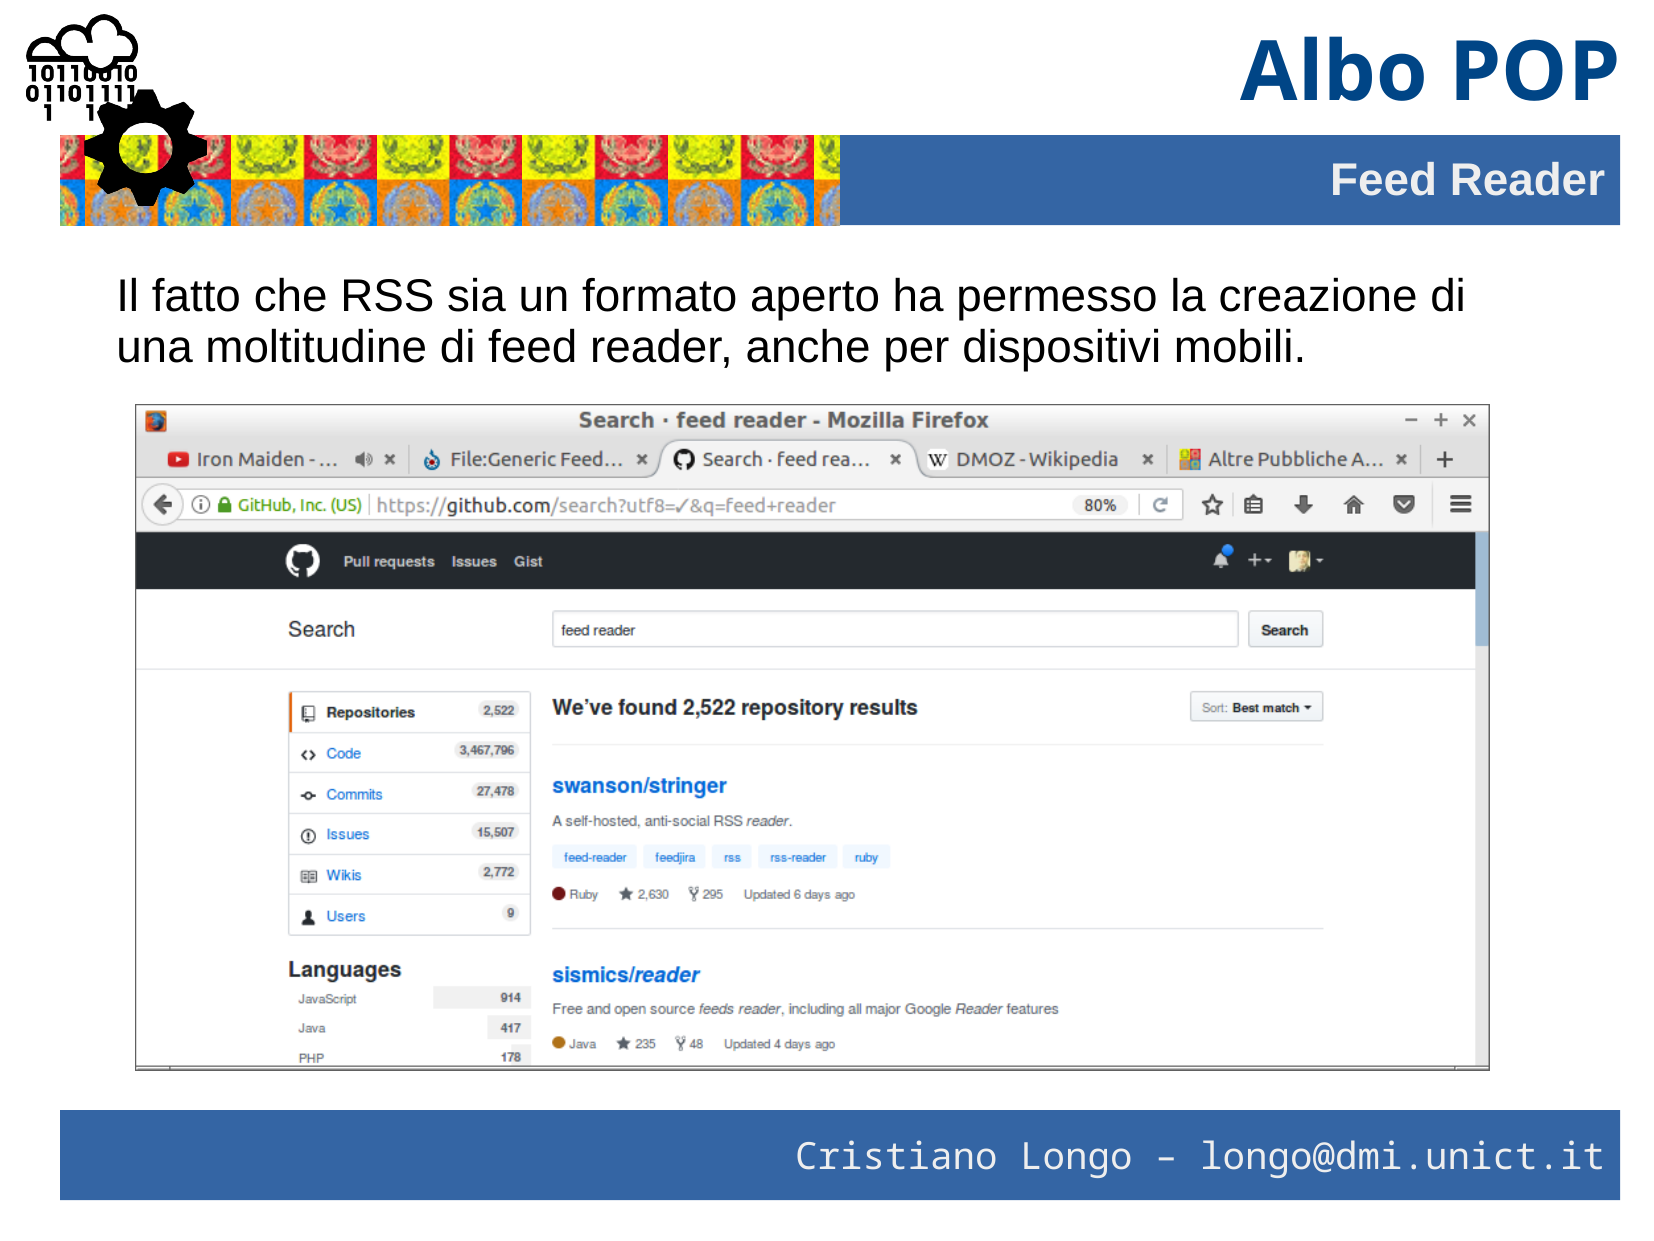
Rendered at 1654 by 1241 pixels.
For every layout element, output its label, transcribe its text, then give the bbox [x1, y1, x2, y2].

text_box Albo POP [982, 4, 1636, 124]
text_box [60, 135, 840, 226]
text_box Cristiano Longo – longo@dmi.unict.it [60, 1110, 1621, 1201]
text_box Il fatto che RSS sia un formato aperto ha permesso la creazione di una moltitudine di feed reader, anche per dispositivi mobili. [45, 270, 1546, 541]
picture [26, 14, 207, 206]
text_box Feed Reader [840, 135, 1621, 226]
picture [135, 404, 1490, 1071]
